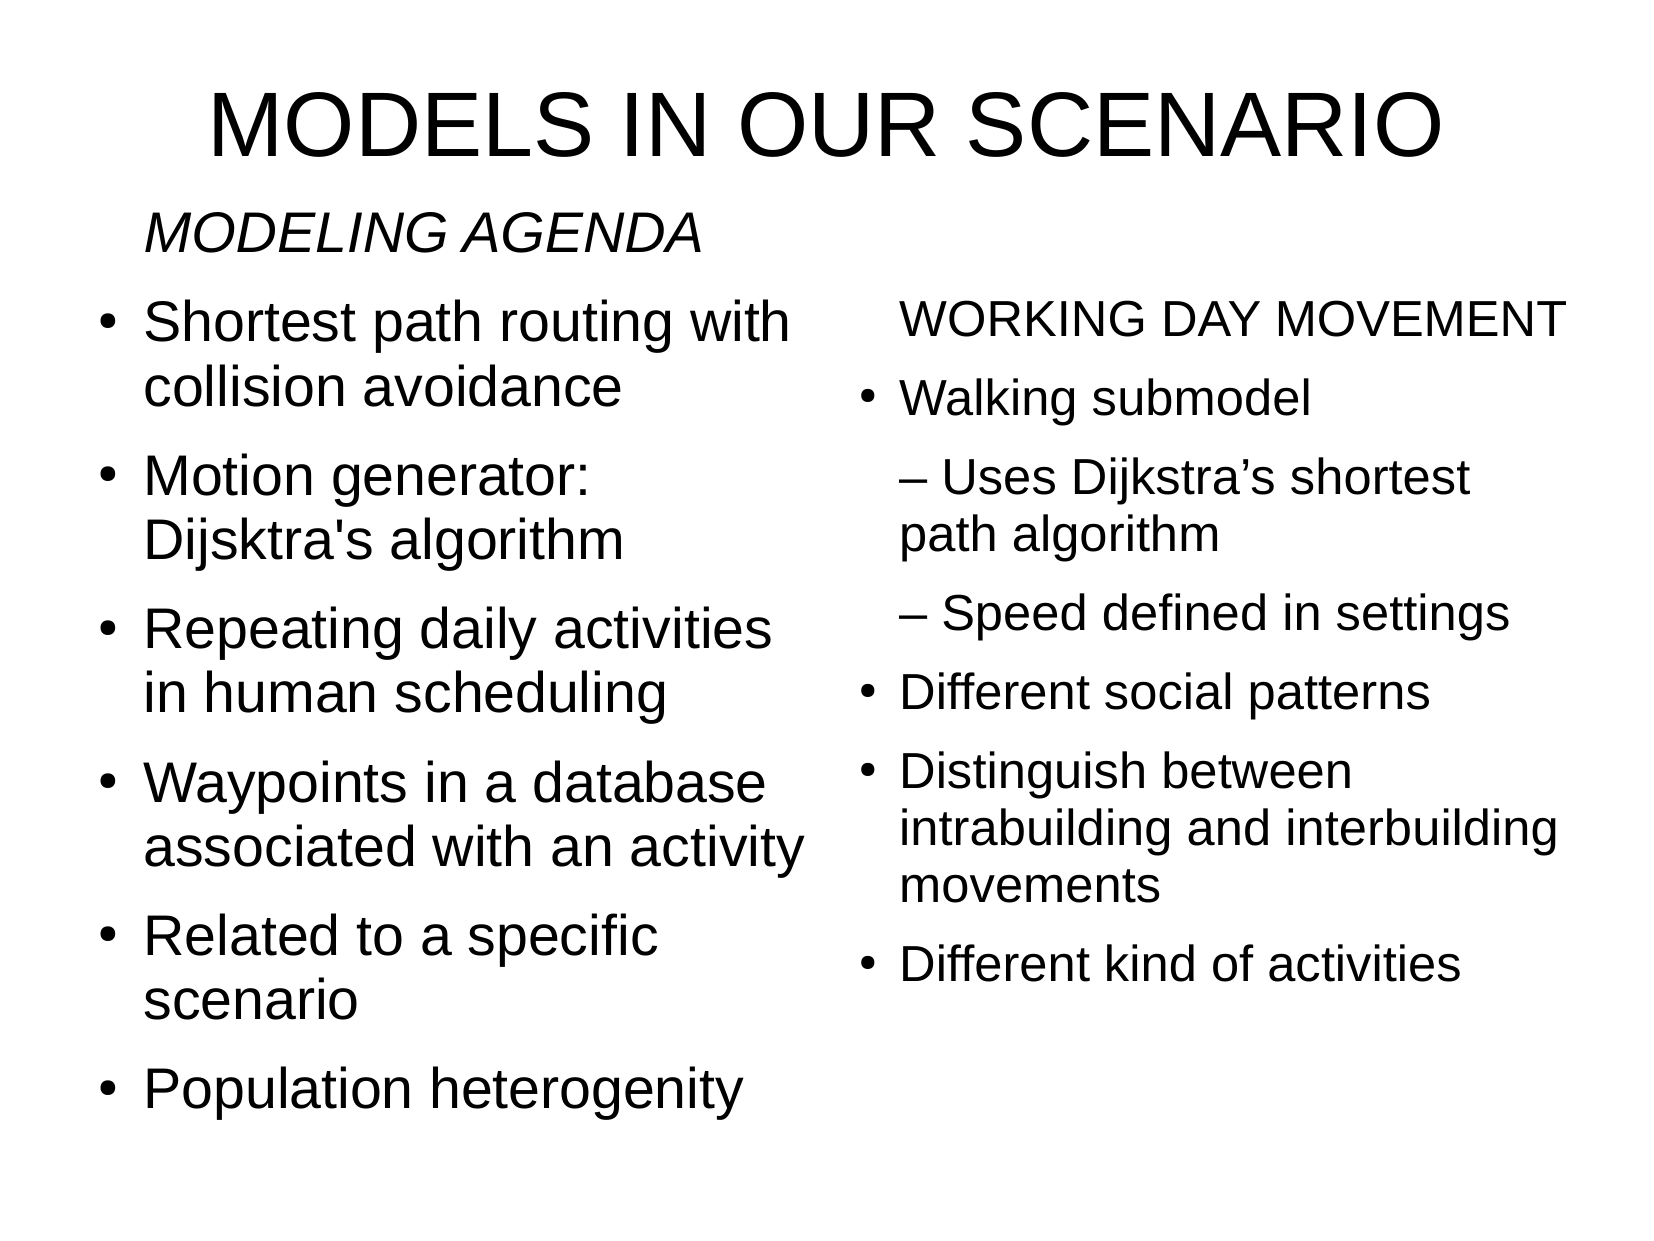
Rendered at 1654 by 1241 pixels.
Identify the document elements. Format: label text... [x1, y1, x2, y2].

list MODELING AGENDA Shortest path routing with collision avoidance Motion generator: Dijsktra's algorithm Repeating daily activities in human scheduling Waypoints in a database associated with an activity Related to a specific scenario Population heterogenity [82, 200, 809, 1134]
list WORKING DAY MOVEMENT Walking submodel – Uses Dijkstra’s shortest path algorithm – Speed defined in settings Different social patterns Distinguish between intrabuilding and interbuilding movements Different kind of activities [845, 290, 1572, 1010]
title MODELS IN OUR SCENARIO [82, 49, 1571, 201]
